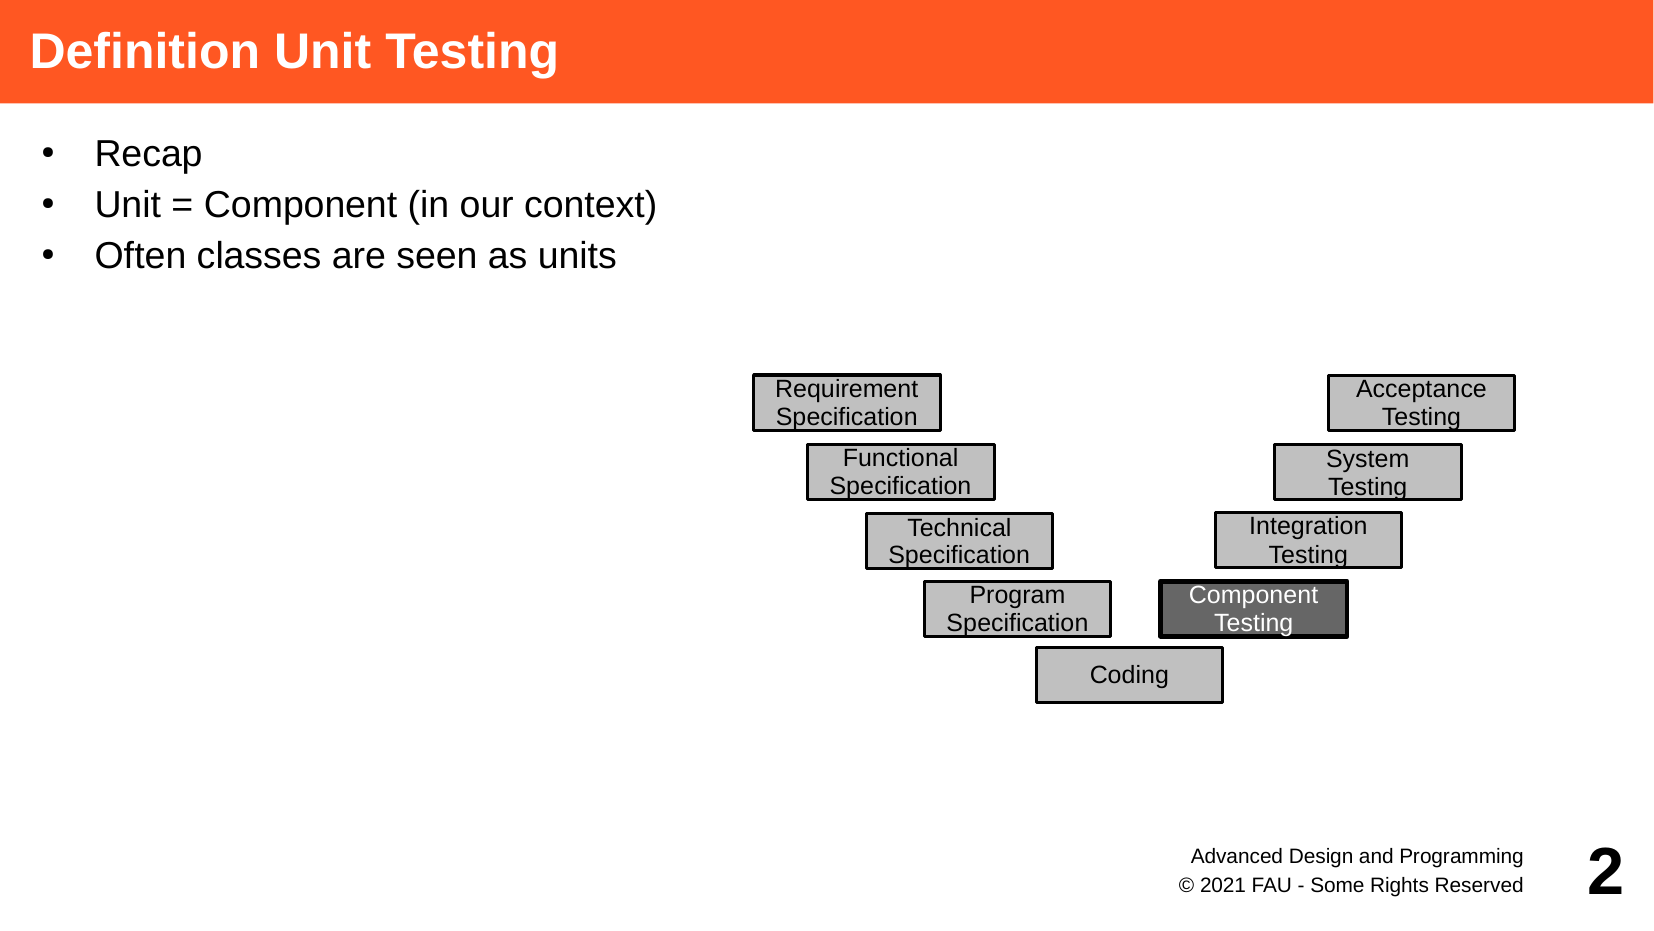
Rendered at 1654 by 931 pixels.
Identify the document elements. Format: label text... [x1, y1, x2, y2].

list Recap Unit = Component (in our context) Often classes are seen as units [23, 132, 1619, 376]
text_box Technical Specification [866, 513, 1053, 569]
title Definition Unit Testing [0, 0, 1654, 104]
text_box Coding [1036, 647, 1223, 703]
text_box Functional Specification [807, 444, 995, 500]
text_box Component Testing [1160, 581, 1348, 637]
text_box System Testing [1274, 444, 1462, 500]
text_box Requirement Specification [753, 375, 941, 431]
text_box Acceptance Testing [1328, 375, 1515, 431]
text_box Program Specification [924, 581, 1111, 637]
text_box Integration Testing [1215, 512, 1402, 568]
